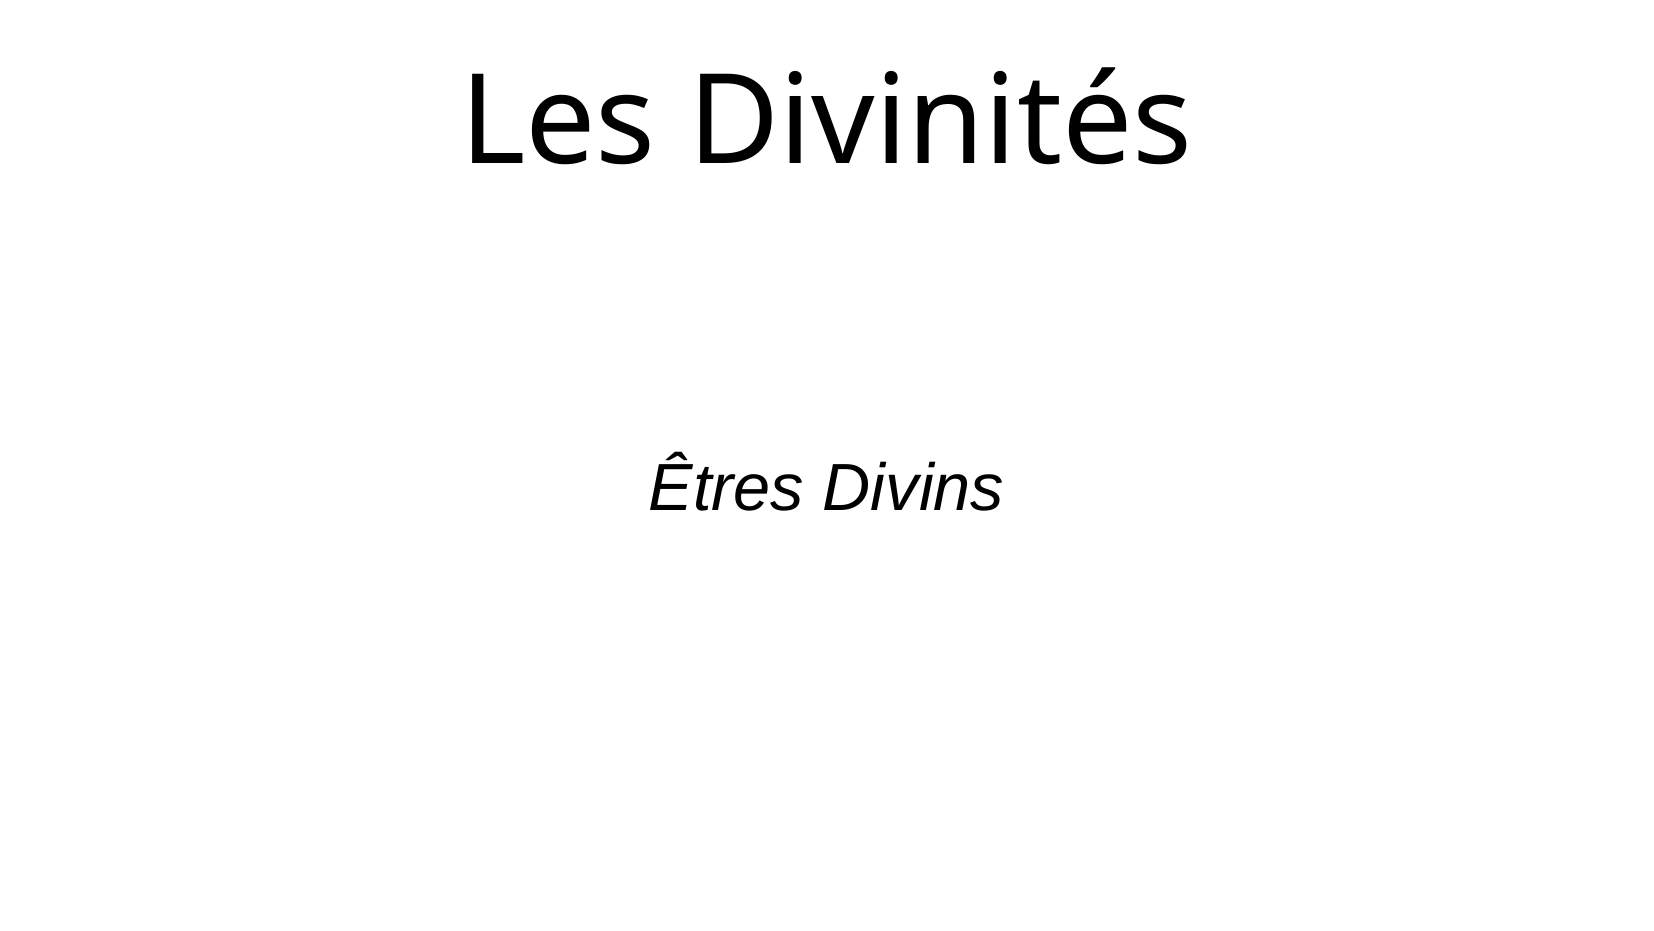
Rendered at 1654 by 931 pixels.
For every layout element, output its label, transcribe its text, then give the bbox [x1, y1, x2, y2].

subtitle Êtres Divins [82, 217, 1571, 758]
title Les Divinités [82, 37, 1571, 193]
